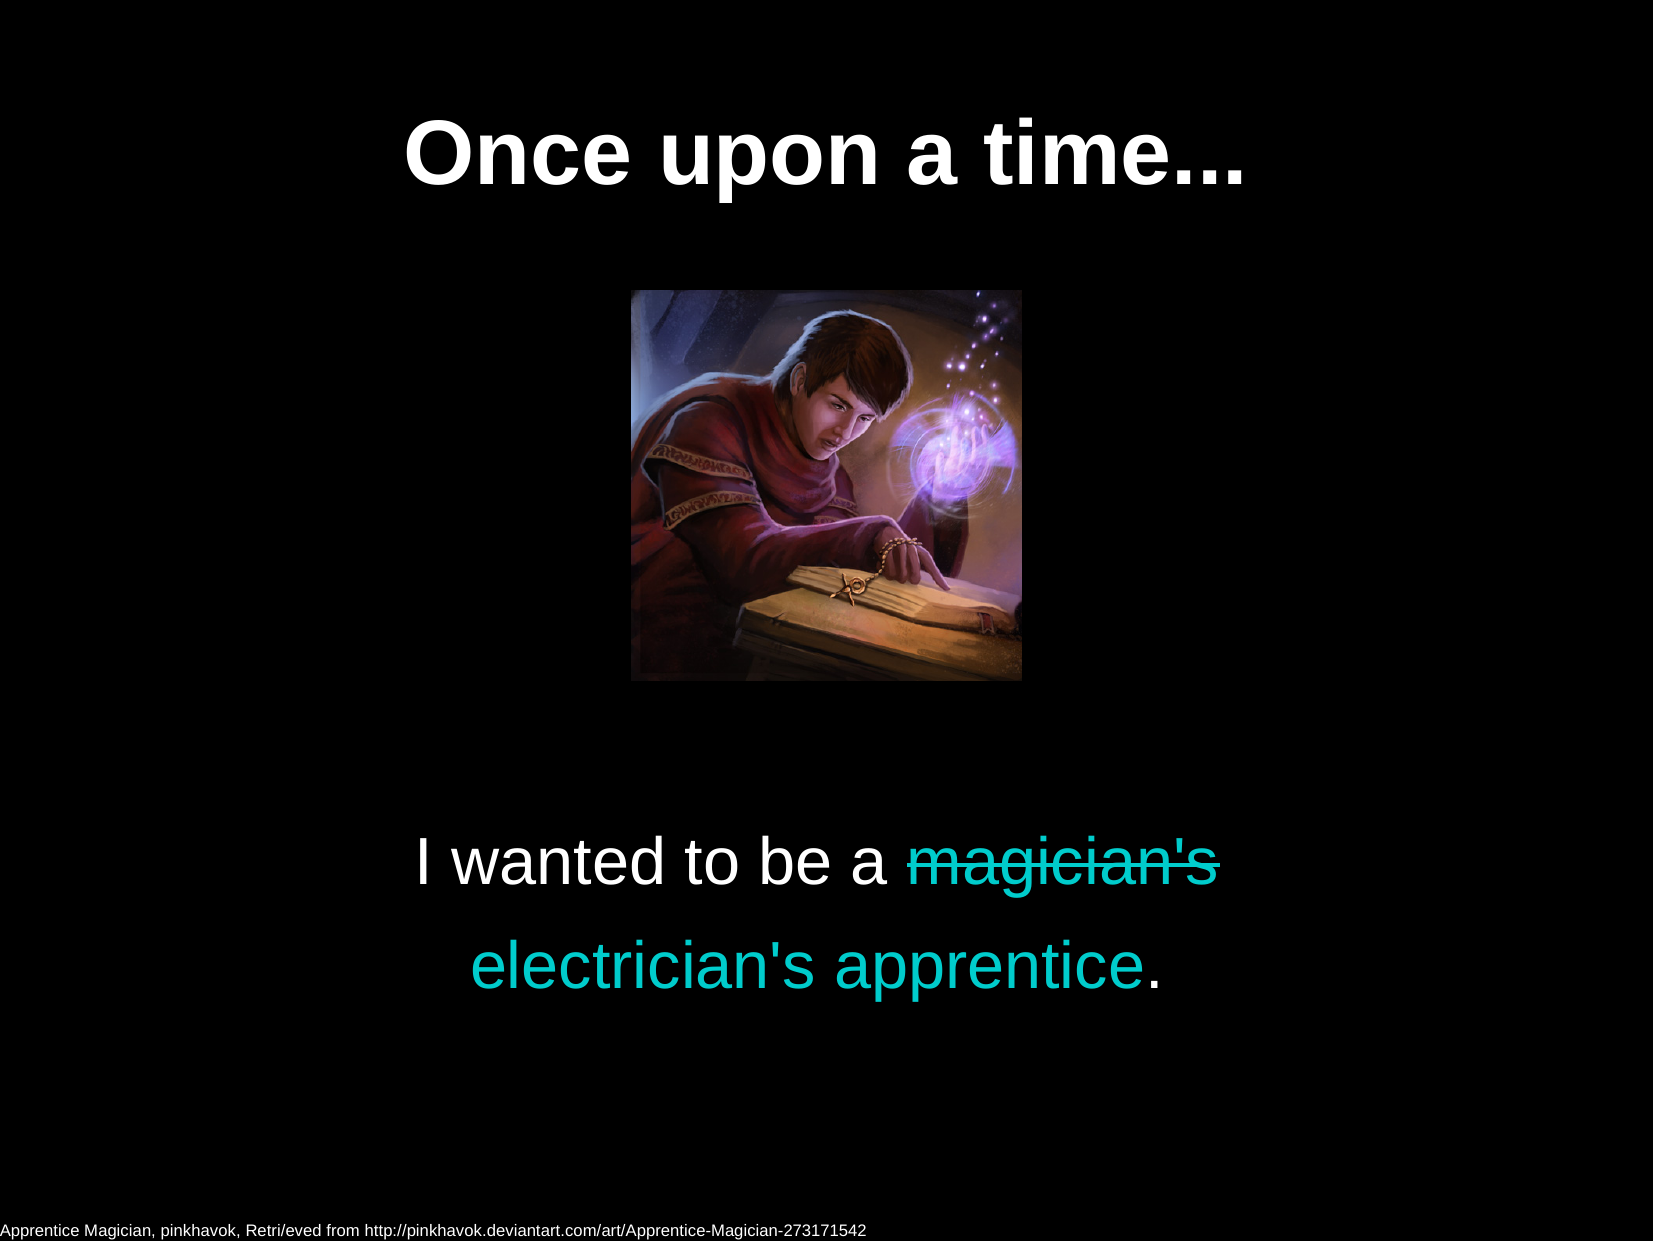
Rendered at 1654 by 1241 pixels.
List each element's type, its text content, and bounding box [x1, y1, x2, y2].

text_box Apprentice Magician, pinkhavok, Retri/eved from http://pinkhavok.deviantart.com/art/Apprentice-Magician-273171542 [0, 1221, 886, 1241]
title Once upon a time... [82, 49, 1571, 257]
list I wanted to be a magician's electrician's apprentice. [82, 717, 1571, 1109]
picture [631, 290, 1022, 681]
